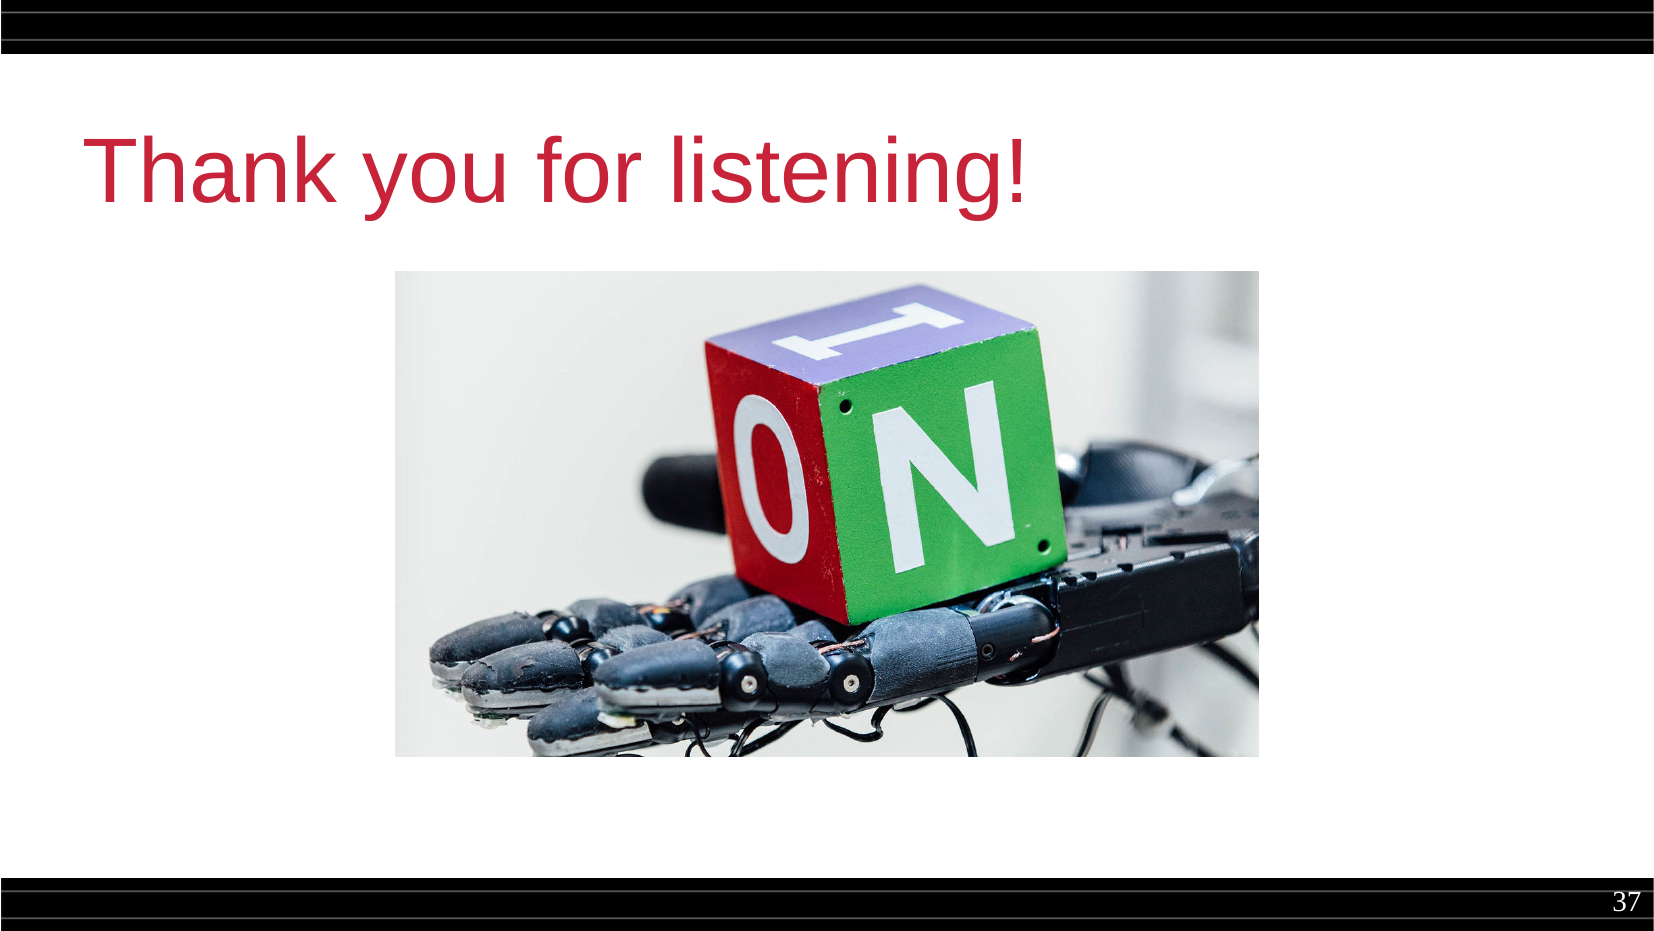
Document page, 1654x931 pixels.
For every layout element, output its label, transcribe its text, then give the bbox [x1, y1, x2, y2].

picture [395, 271, 1259, 757]
title Thank you for listening! [82, 92, 1571, 249]
picture [1, 0, 1654, 54]
picture [1, 878, 1654, 931]
